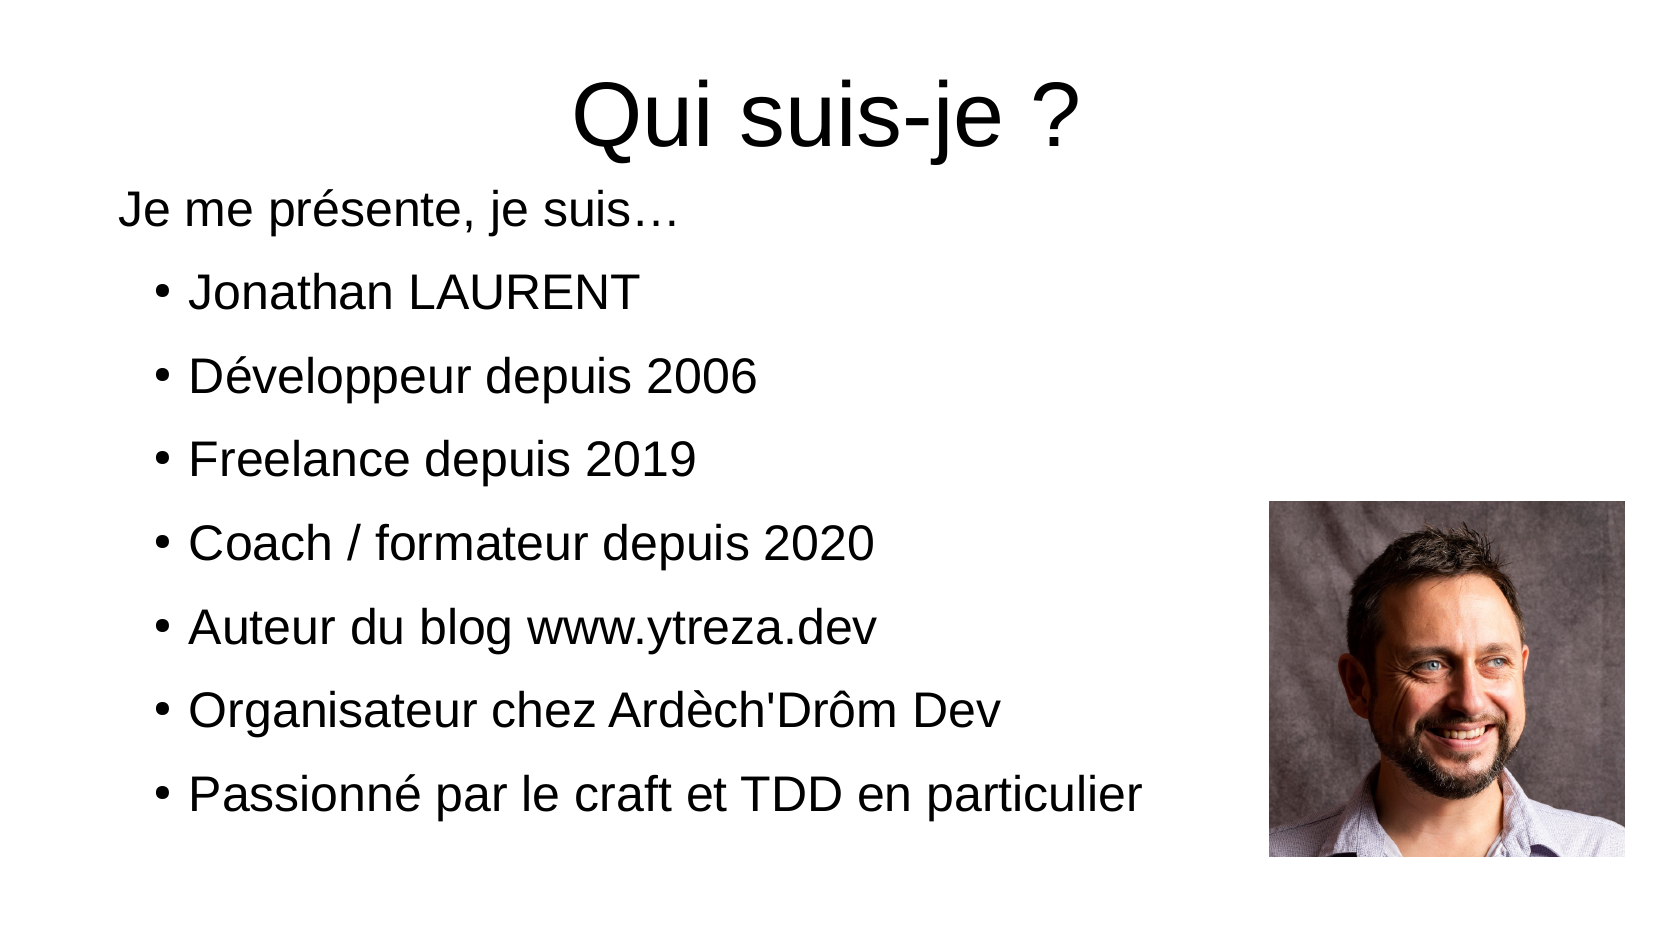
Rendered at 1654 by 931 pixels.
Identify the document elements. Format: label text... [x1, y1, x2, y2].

picture [1269, 501, 1625, 857]
subtitle Je me présente, je suis… Jonathan LAURENT Développeur depuis 2006 Freelance depuis 2019 Coach / formateur depuis 2020 Auteur du blog www.ytreza.dev Organisateur chez Ardèch'Drôm Dev Passionné par le craft et TDD en particulier [82, 152, 1152, 822]
title Qui suis-je ? [82, 37, 1571, 193]
